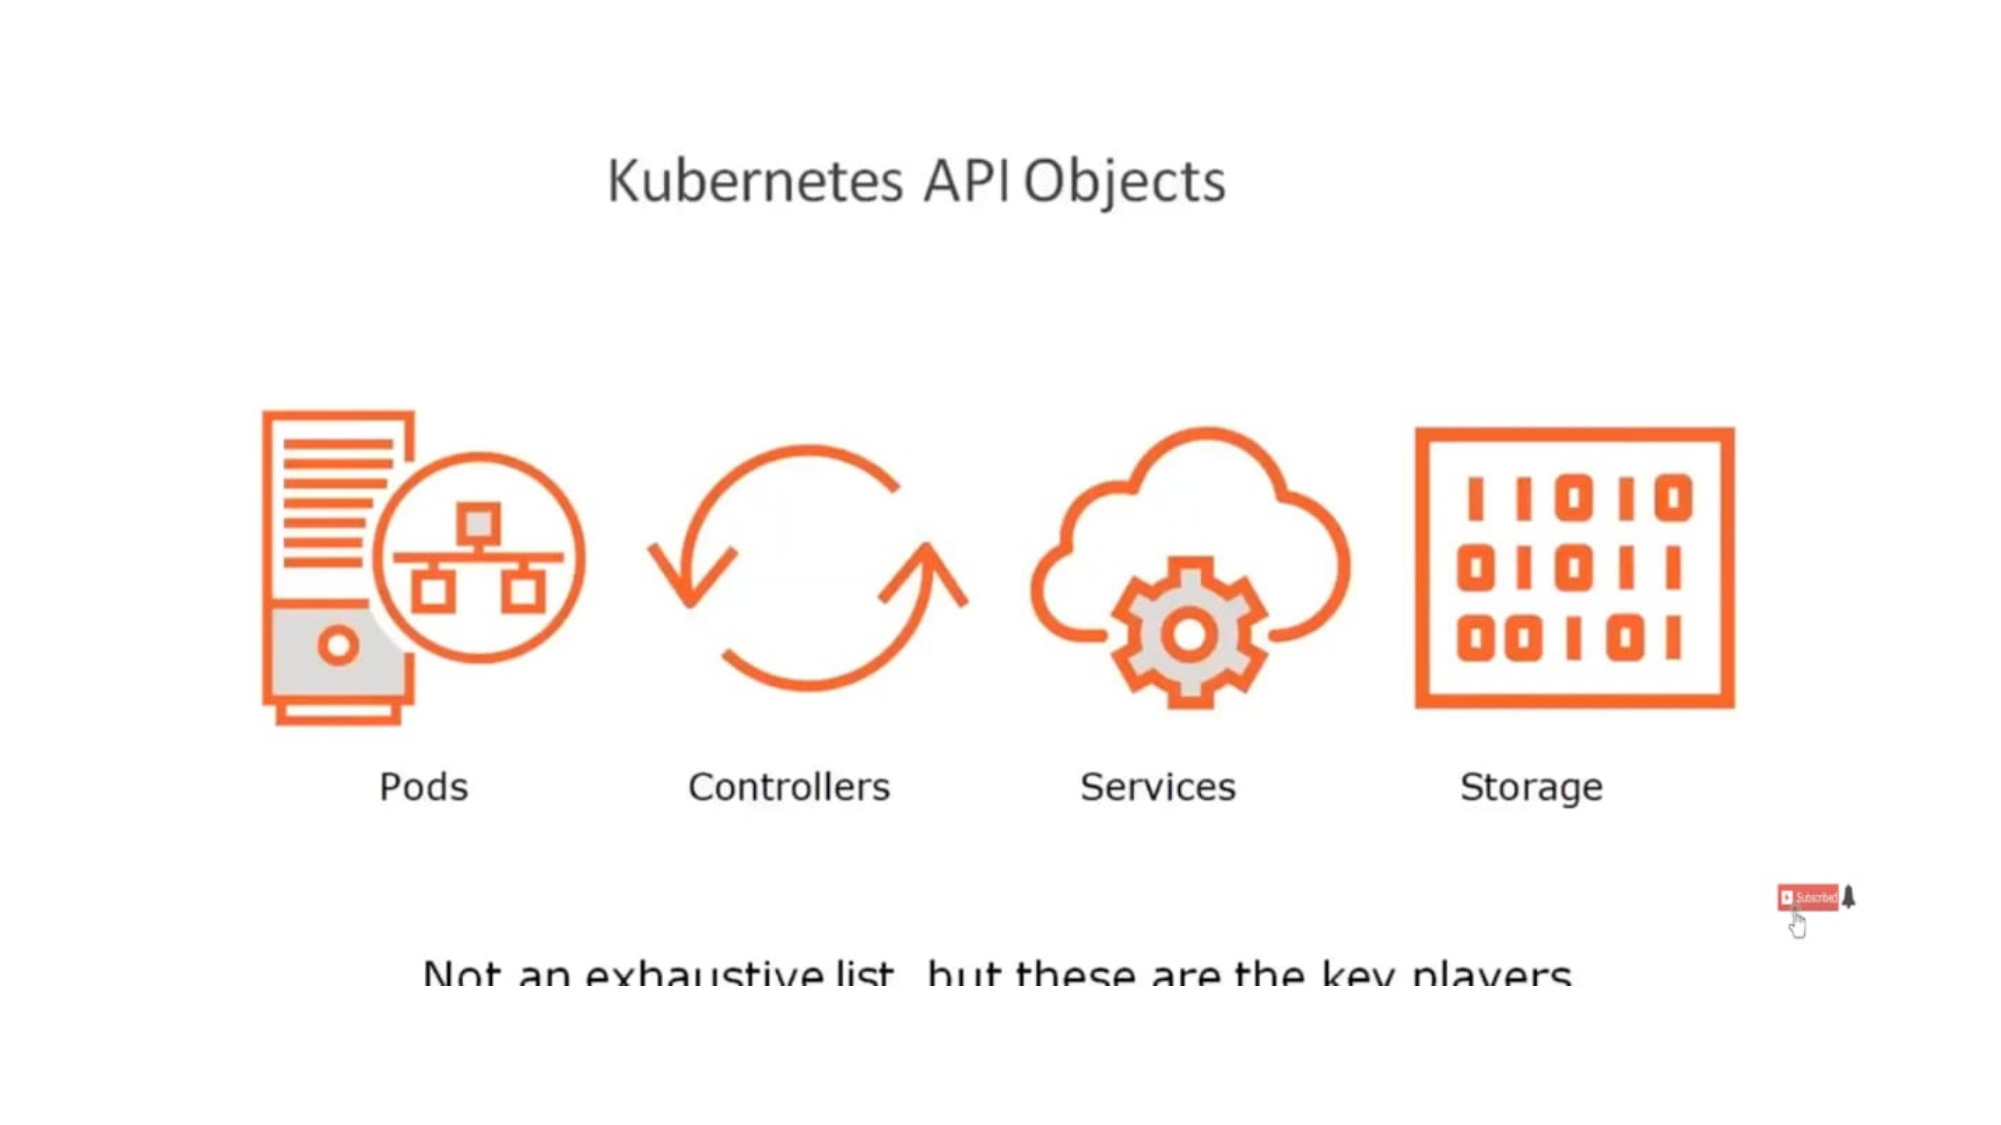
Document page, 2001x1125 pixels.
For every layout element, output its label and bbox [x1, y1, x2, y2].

picture [105, 139, 1895, 986]
